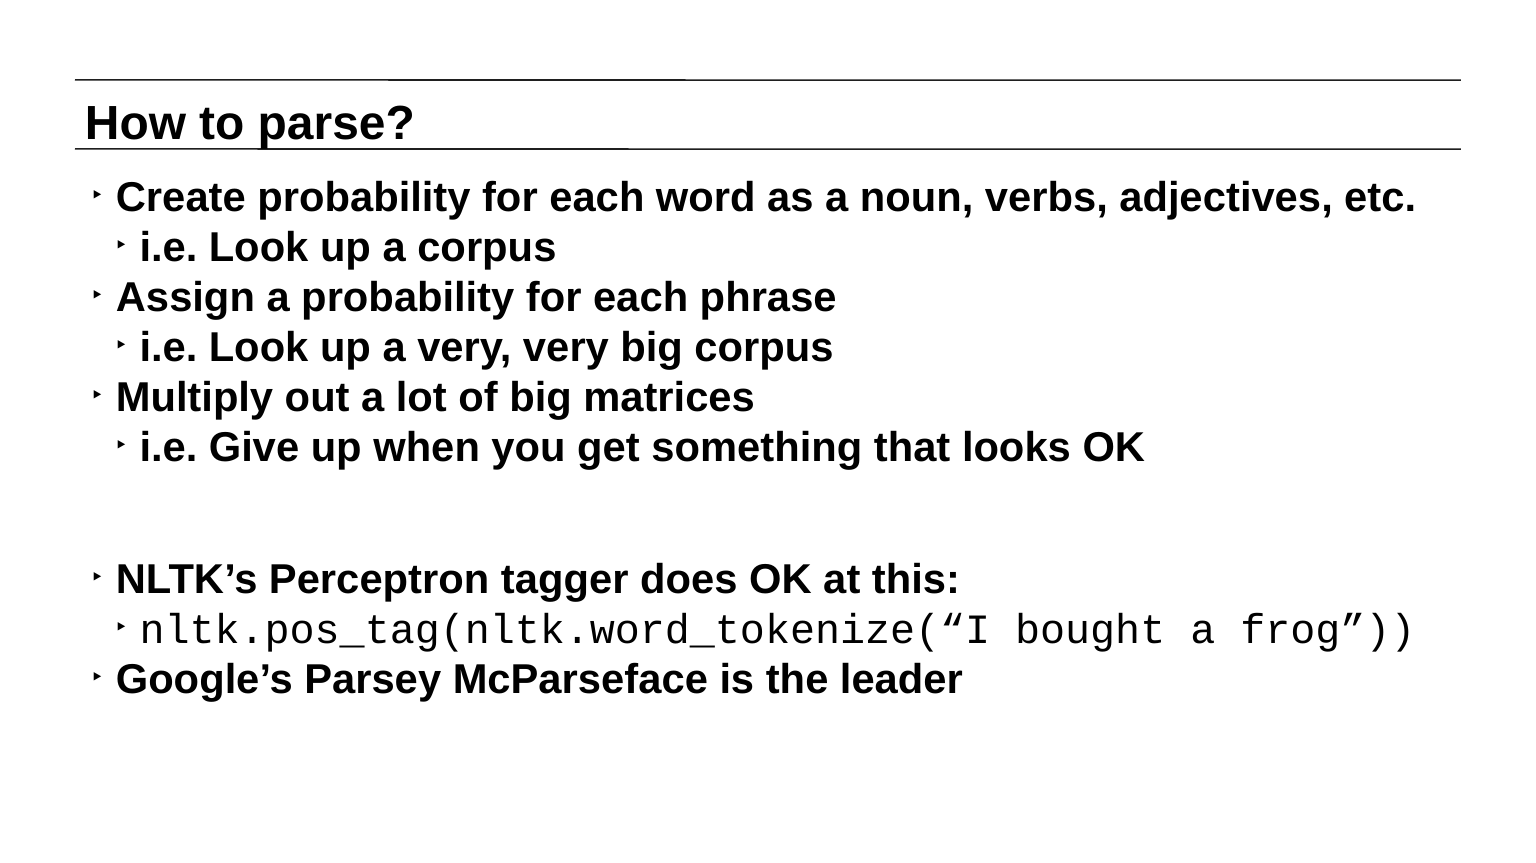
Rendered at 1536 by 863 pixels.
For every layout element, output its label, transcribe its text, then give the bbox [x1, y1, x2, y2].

title How to parse? [76, 82, 1369, 161]
list Create probability for each word as a noun, verbs, adjectives, etc. i.e. Look up a corpus Assign a probability for each phrase i.e. Look up a very, very big corpus Multiply out a lot of big matrices i.e. Give up when you get something that looks OK NLTK’s Perceptron tagger does OK at this: nltk.pos_tag(nltk.word_tokenize(“I bought a frog”)) Google’s Parsey McParseface is the leader [76, 161, 1460, 716]
